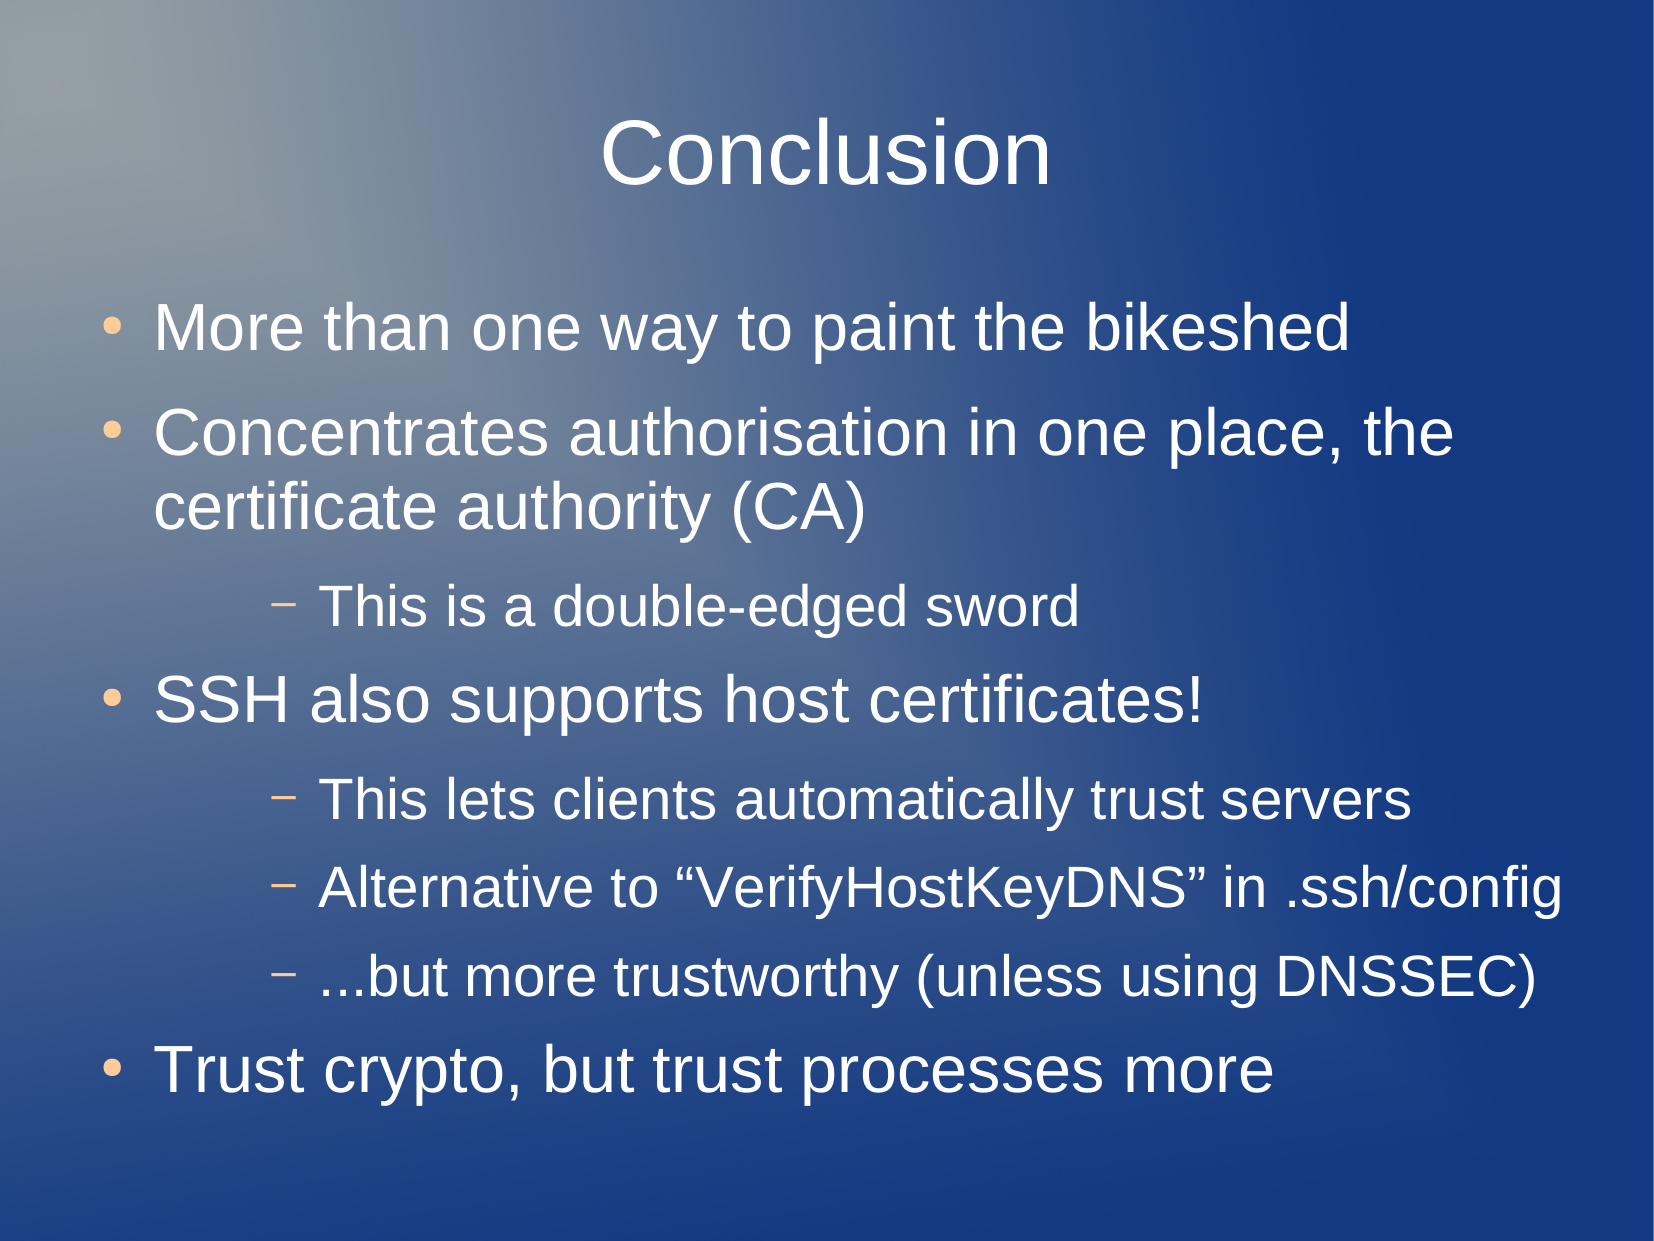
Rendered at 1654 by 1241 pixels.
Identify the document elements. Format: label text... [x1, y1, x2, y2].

list More than one way to paint the bikeshed Concentrates authorisation in one place, the certificate authority (CA) This is a double-edged sword SSH also supports host certificates! This lets clients automatically trust servers Alternative to “VerifyHostKeyDNS” in .ssh/config ...but more trustworthy (unless using DNSSEC) Trust crypto, but trust processes more [82, 290, 1571, 1108]
title Conclusion [82, 56, 1571, 250]
picture [0, 0, 1654, 1241]
